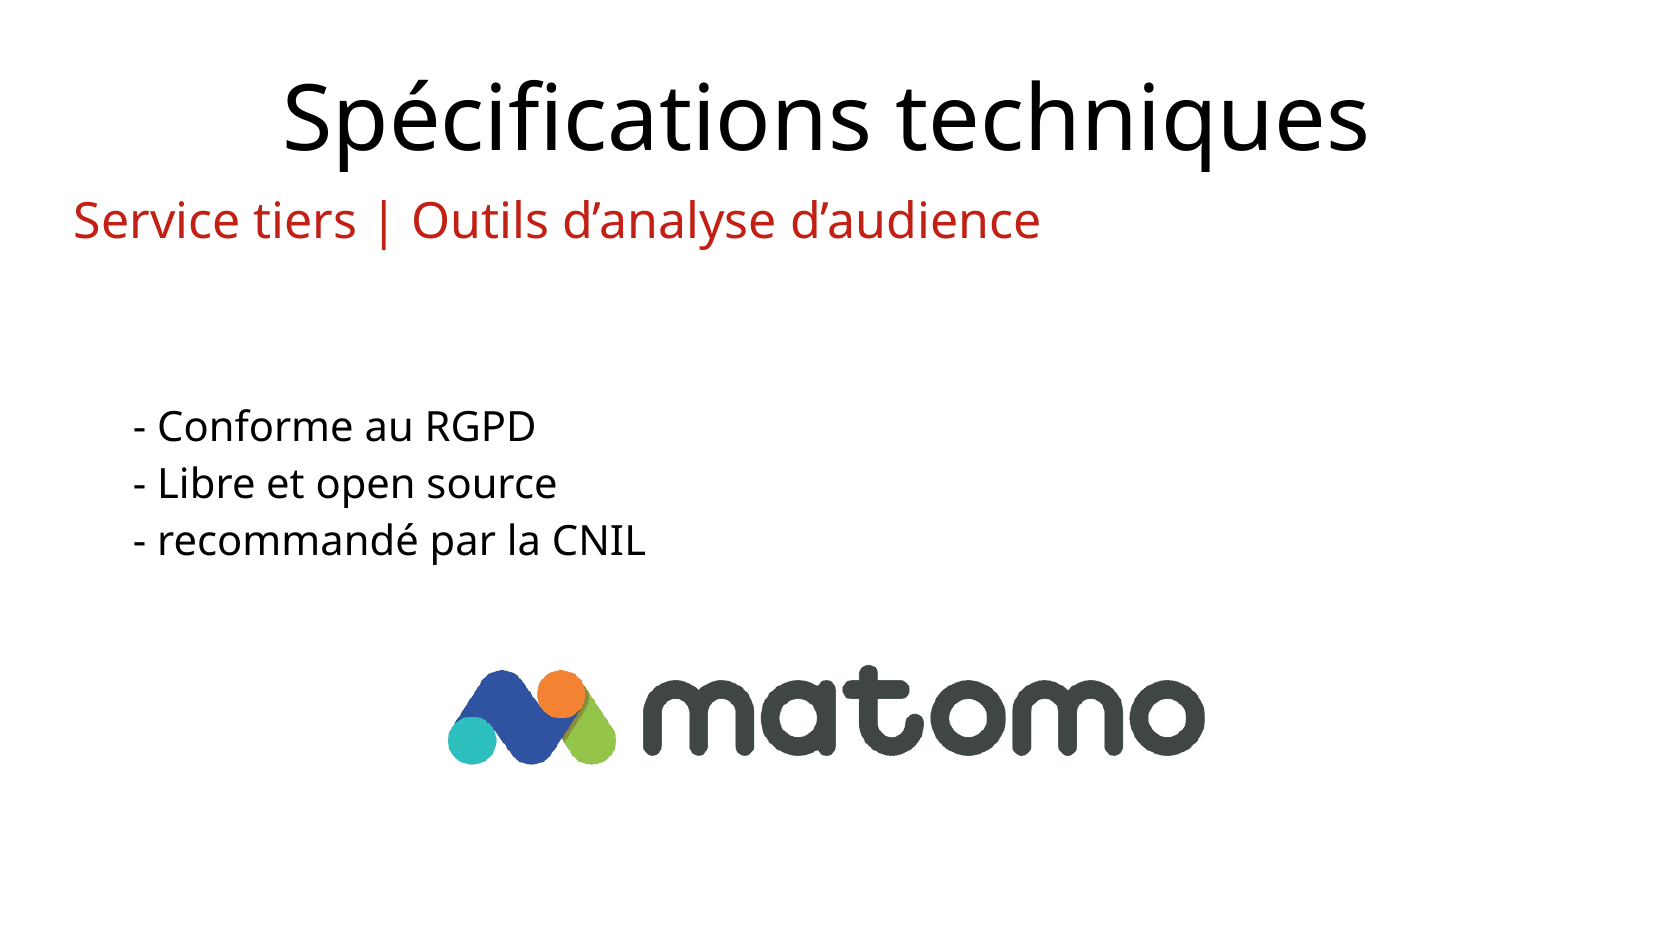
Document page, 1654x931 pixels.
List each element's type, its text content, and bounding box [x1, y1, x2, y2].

picture [442, 498, 1211, 931]
title Spécifications techniques [82, 37, 1571, 193]
text_box - Conforme au RGPD - Libre et open source - recommandé par la CNIL [118, 389, 709, 557]
text_box Service tiers | Outils d’analyse d’audience [59, 177, 1123, 253]
